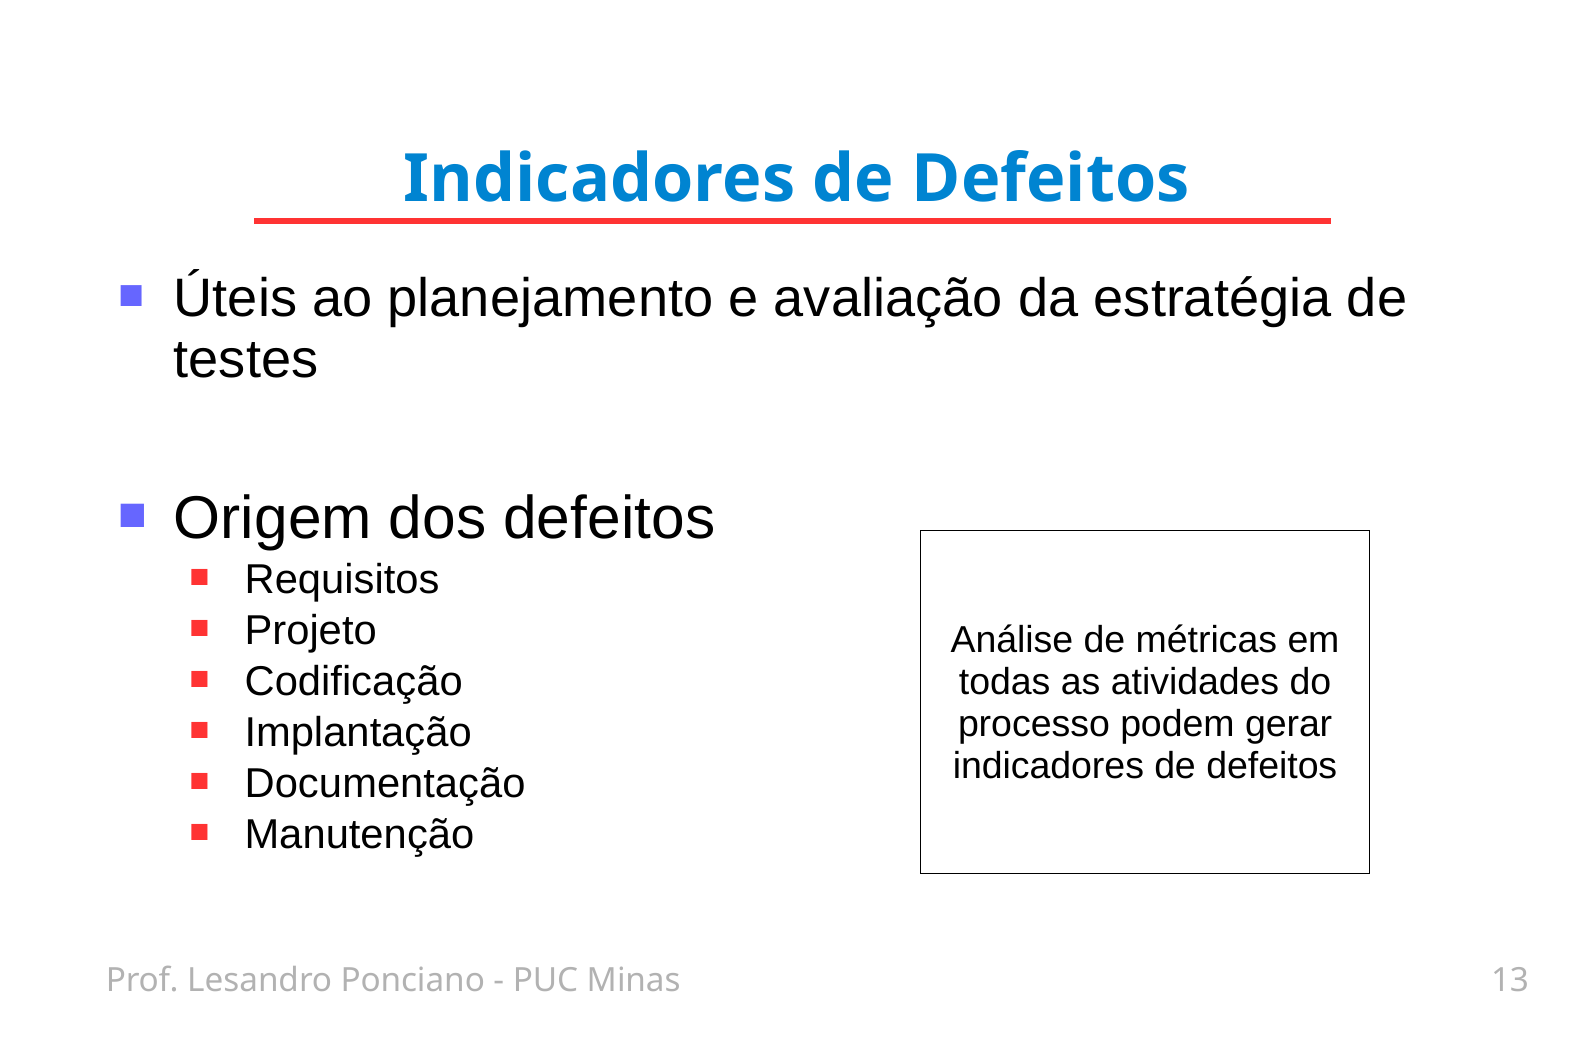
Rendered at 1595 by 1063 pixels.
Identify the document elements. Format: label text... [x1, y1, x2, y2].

text_box Análise de métricas em todas as atividades do processo podem gerar indicadores de defeitos [920, 530, 1370, 874]
title Indicadores de Defeitos [132, 96, 1462, 255]
list Úteis ao planejamento e avaliação da estratégia de testes Origem dos defeitos Requisitos Projeto Codificação Implantação Documentação Manutenção [102, 267, 1506, 911]
